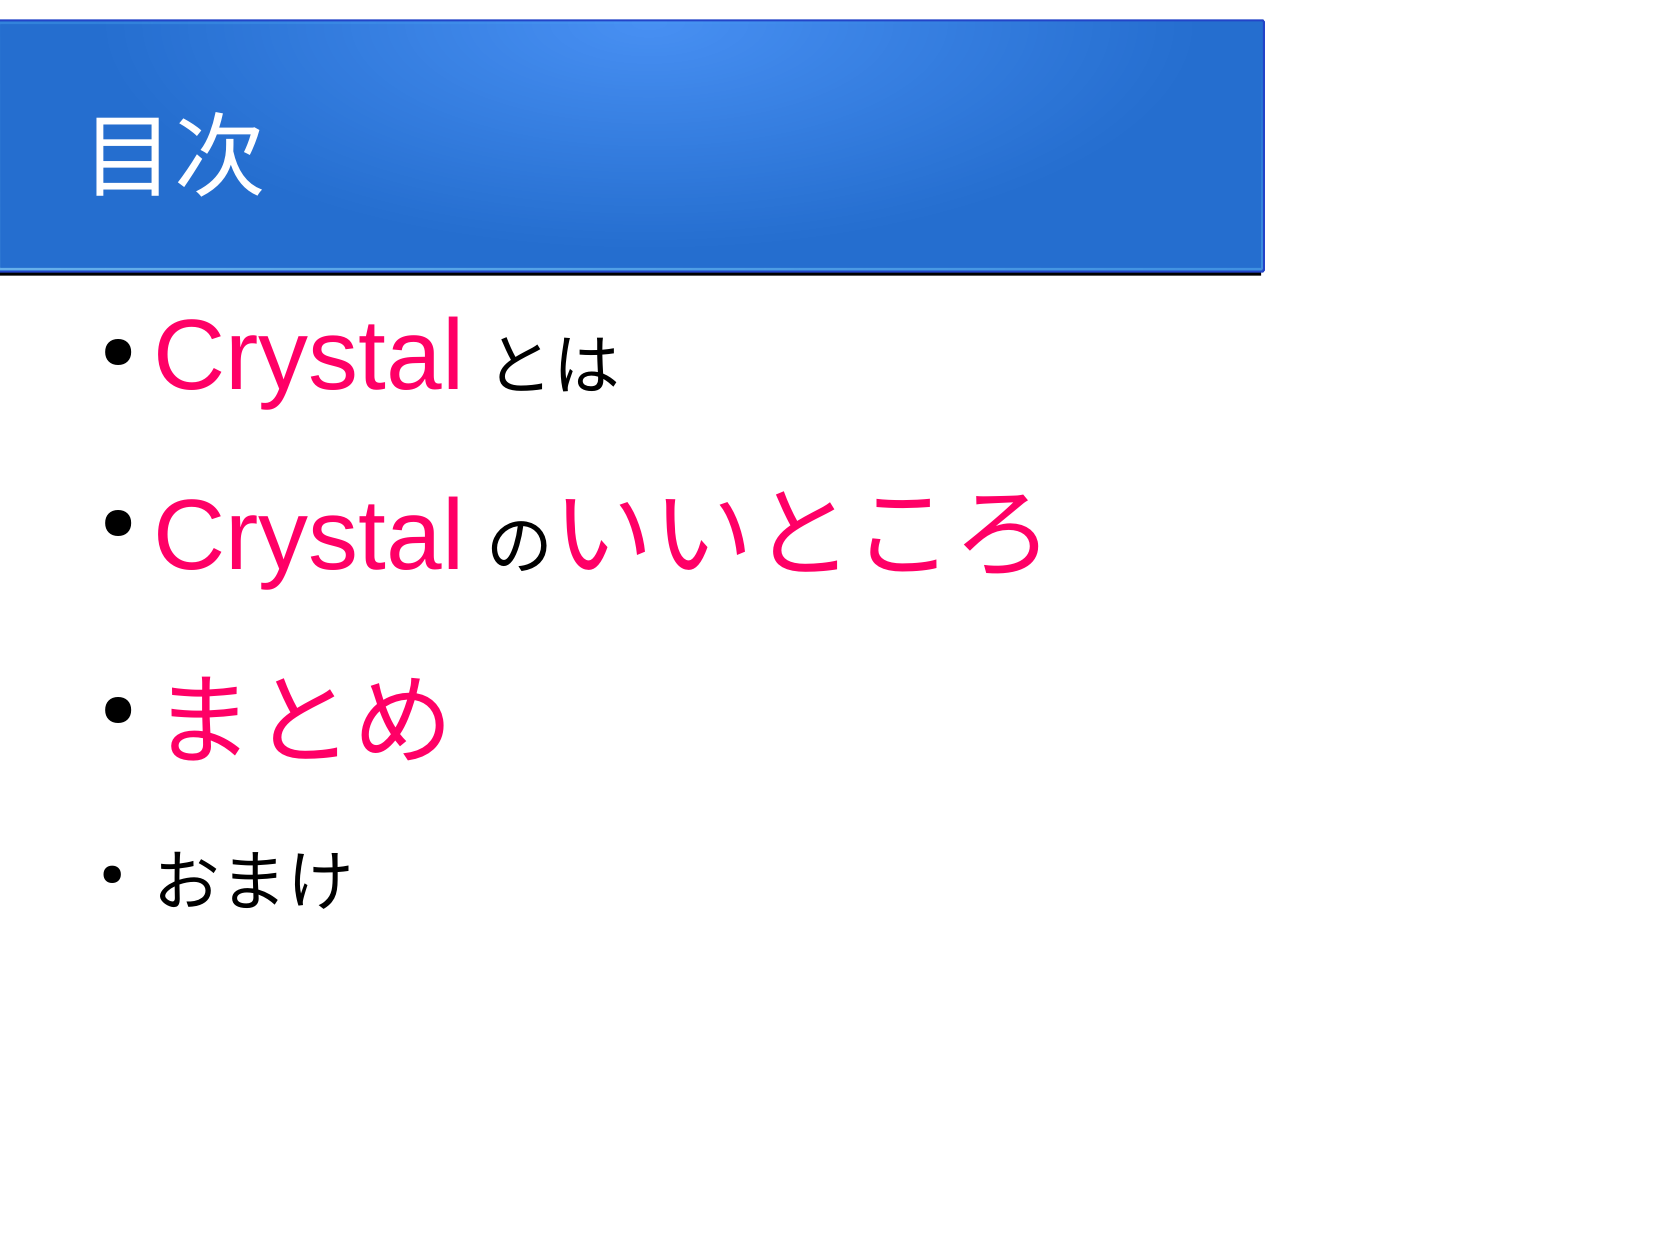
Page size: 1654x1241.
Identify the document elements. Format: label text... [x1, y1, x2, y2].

list Crystalとは Crystalのいいところ まとめ おまけ [82, 299, 1571, 1019]
title 目次 [82, 47, 1235, 252]
